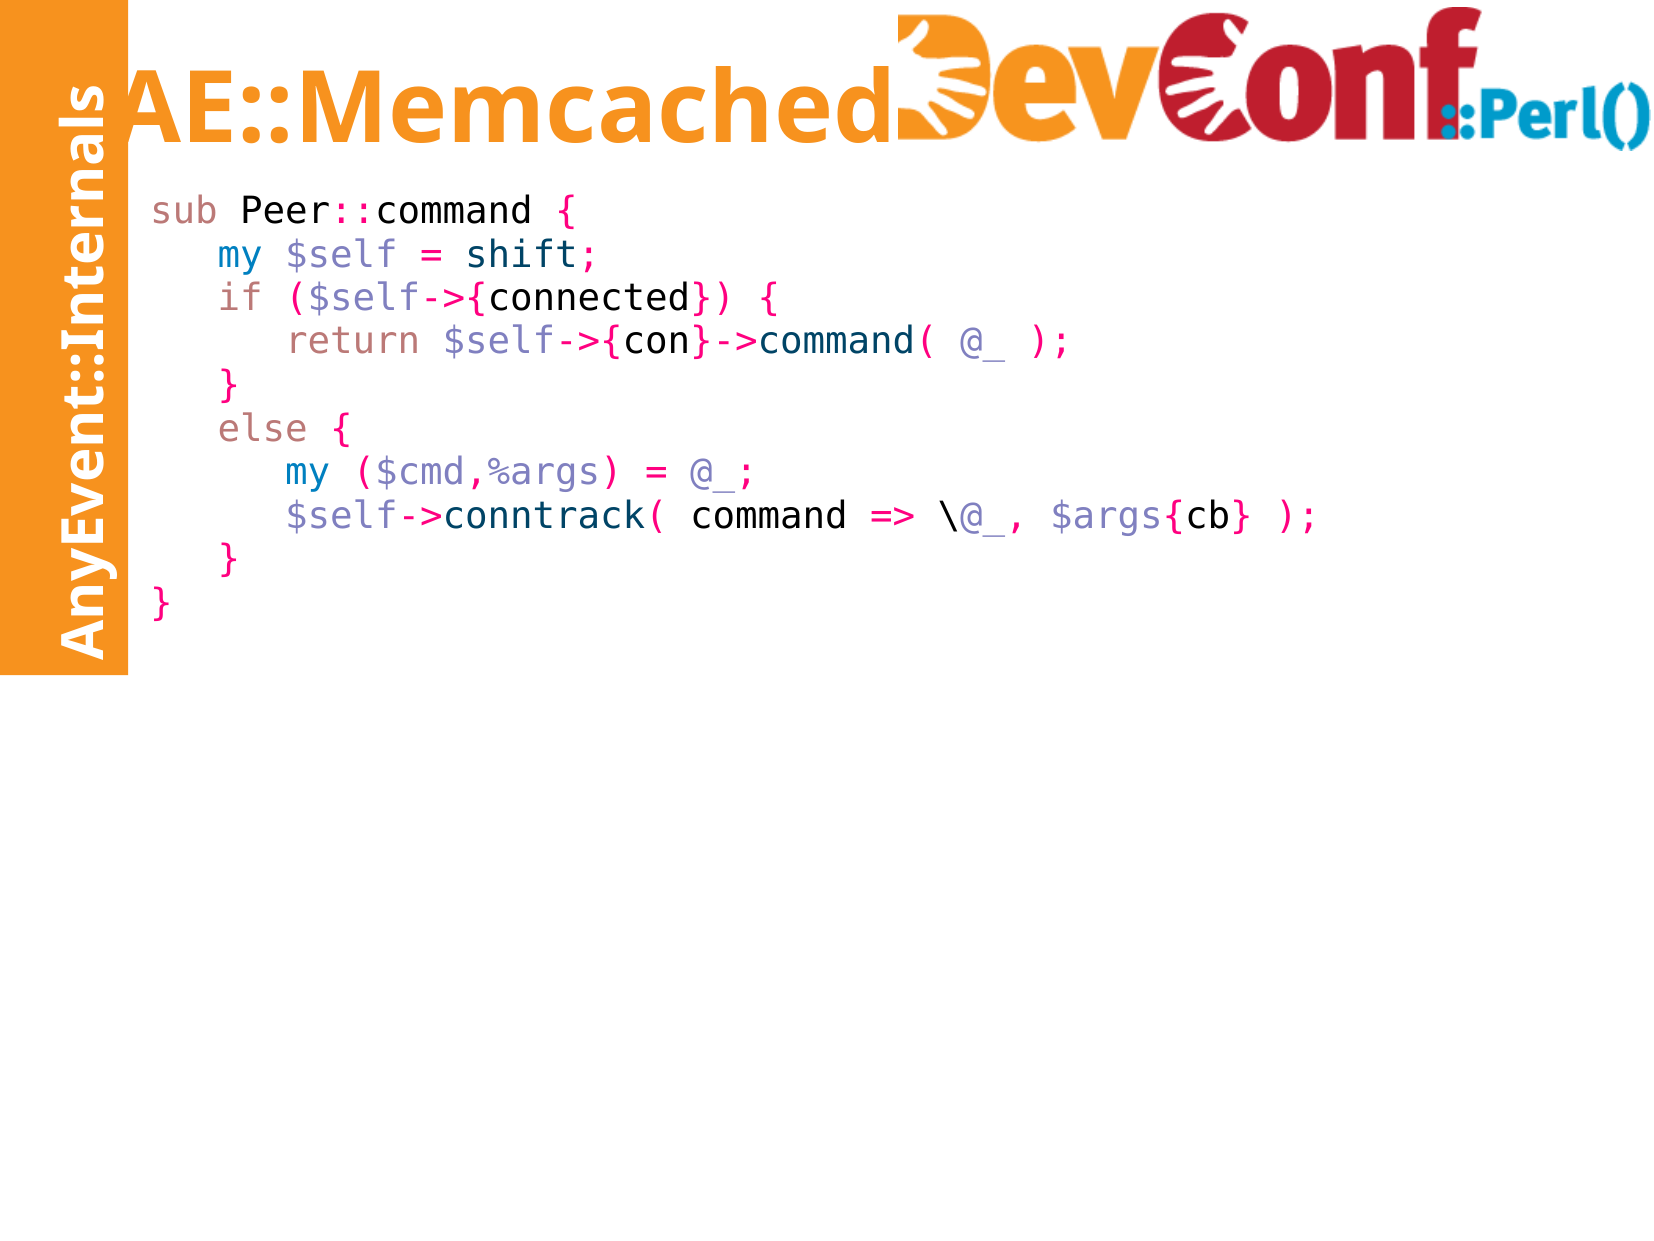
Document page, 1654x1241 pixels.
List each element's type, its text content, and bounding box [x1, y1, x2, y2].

text_box sub Peer::command { my $self = shift; if ($self->{connected}) { return $self->{con}->command( @_ ); } else { my ($cmd,%args) = @_; $self->conntrack( command => \@_, $args{cb} ); } } [150, 188, 1576, 1193]
picture [898, 7, 1651, 151]
title AE::Memcached [112, 45, 901, 162]
text_box AnyEvent::Internals [0, 0, 84, 676]
